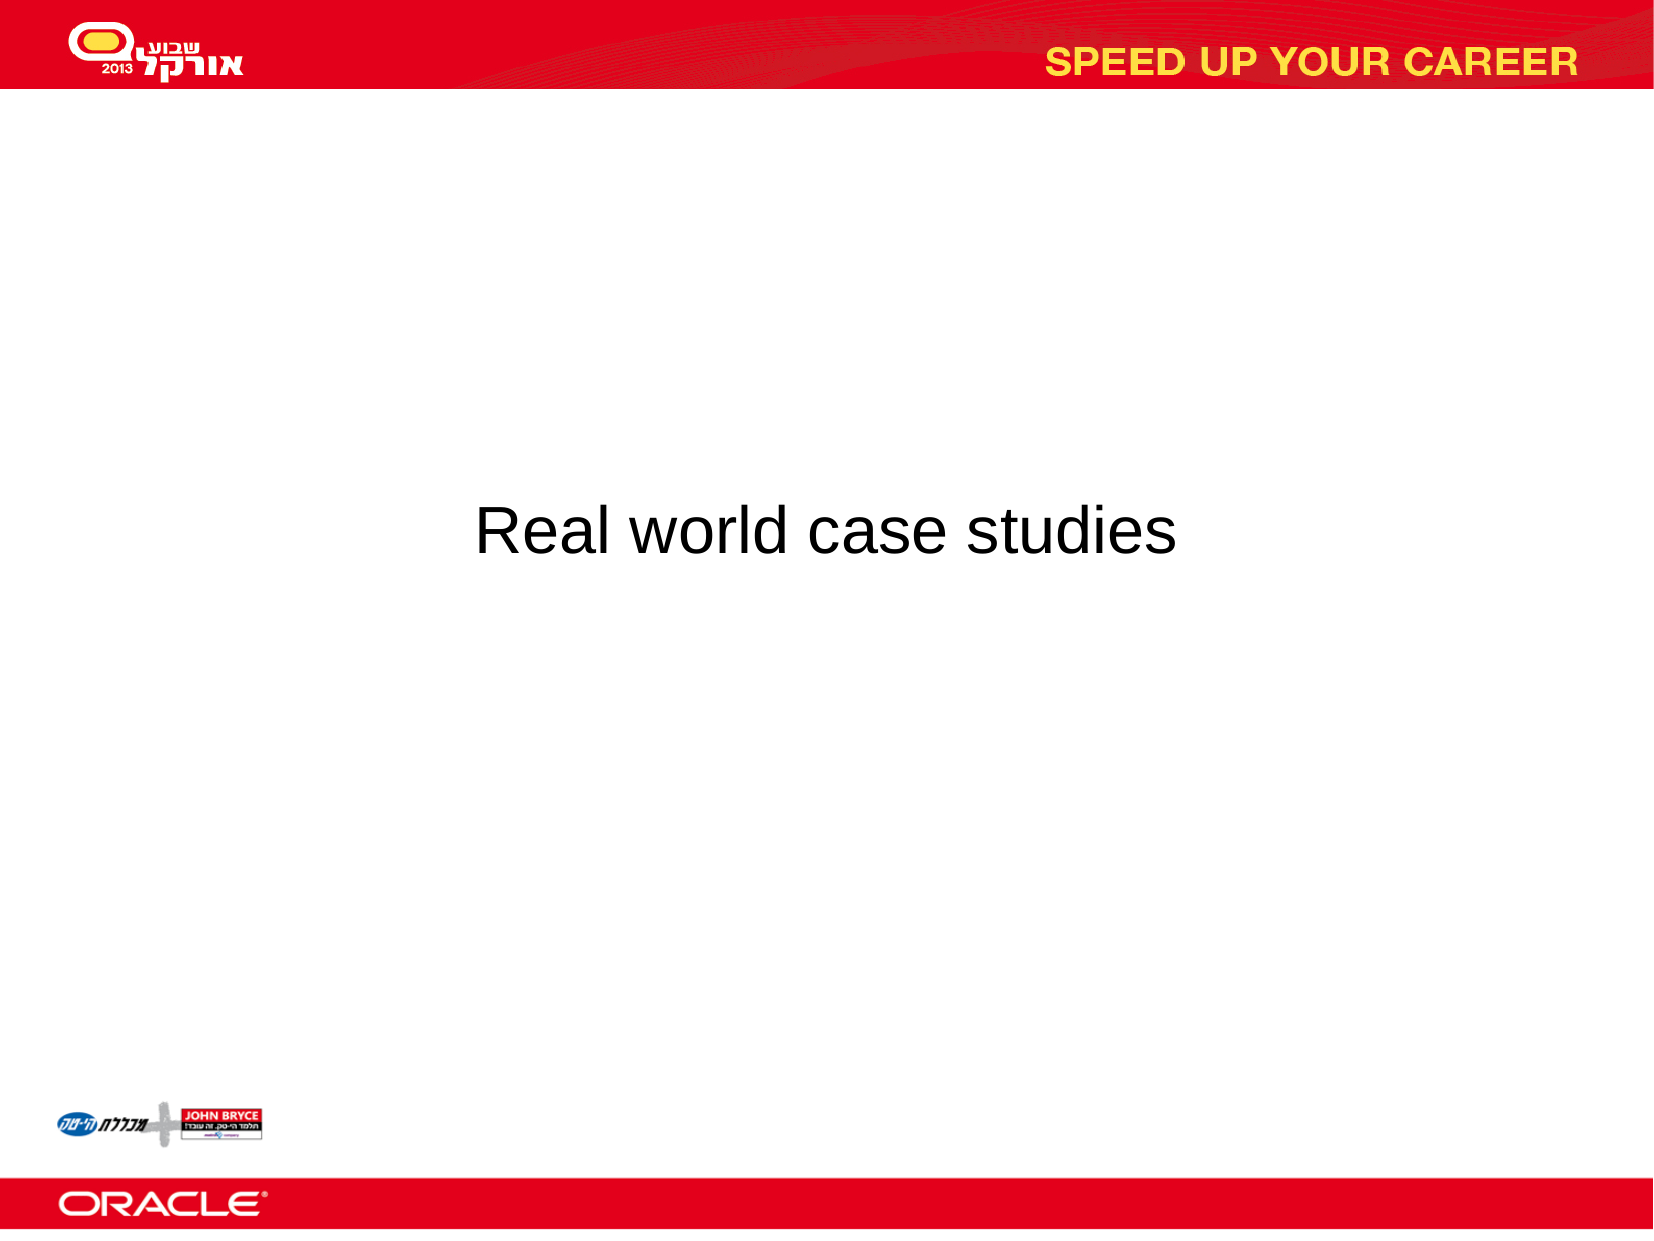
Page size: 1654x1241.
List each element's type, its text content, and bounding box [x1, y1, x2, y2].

picture [0, 0, 1654, 89]
text_box Real world case studies [82, 49, 1571, 1010]
picture [0, 1087, 1653, 1240]
